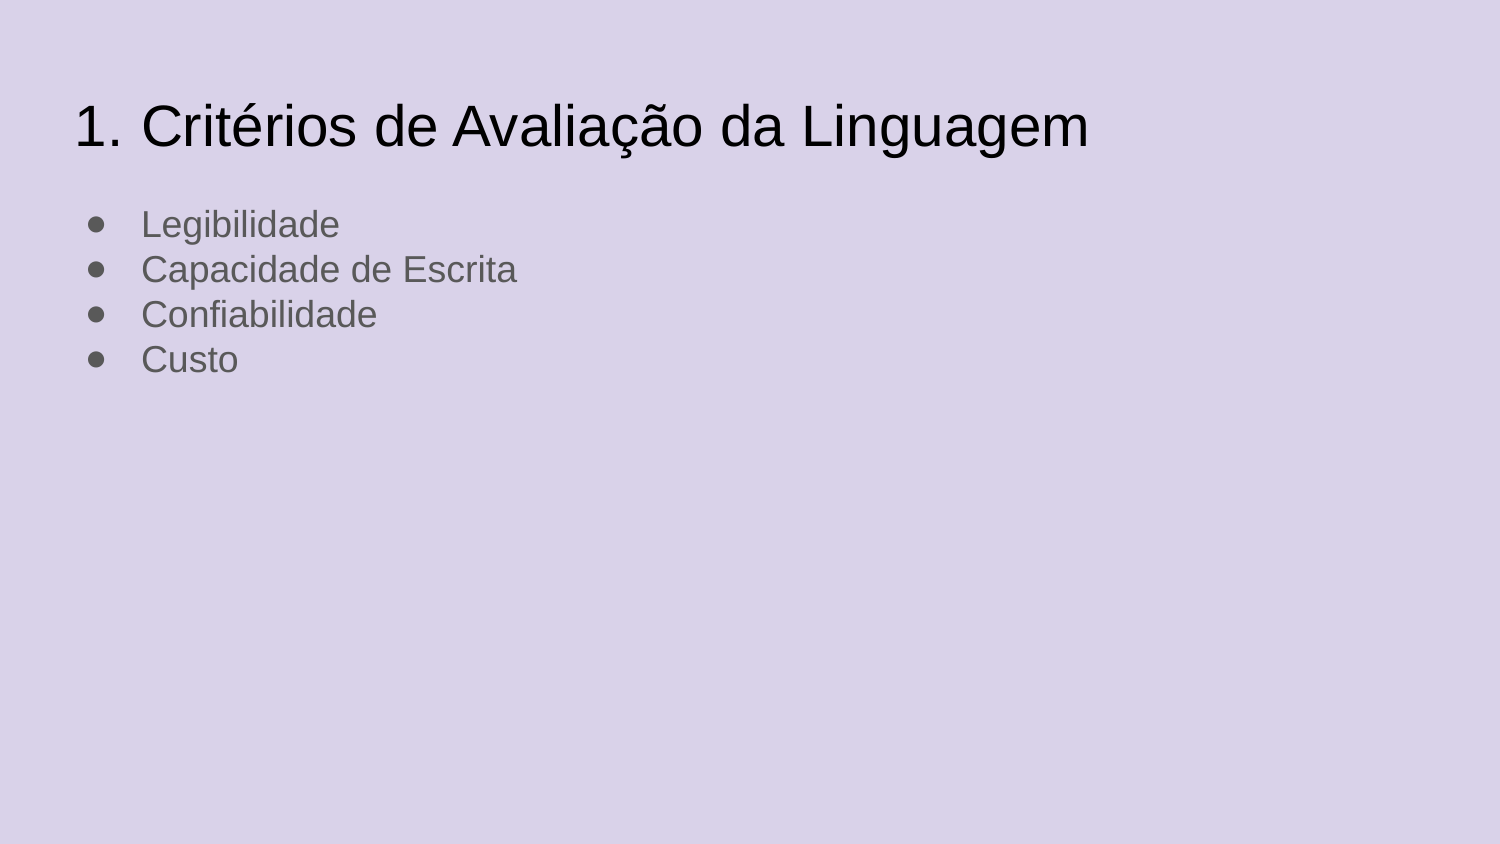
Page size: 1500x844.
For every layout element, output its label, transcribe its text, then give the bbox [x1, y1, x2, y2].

list Legibilidade Capacidade de Escrita Confiabilidade Custo [51, 184, 1449, 746]
title Critérios de Avaliação da Linguagem [51, 72, 1449, 167]
